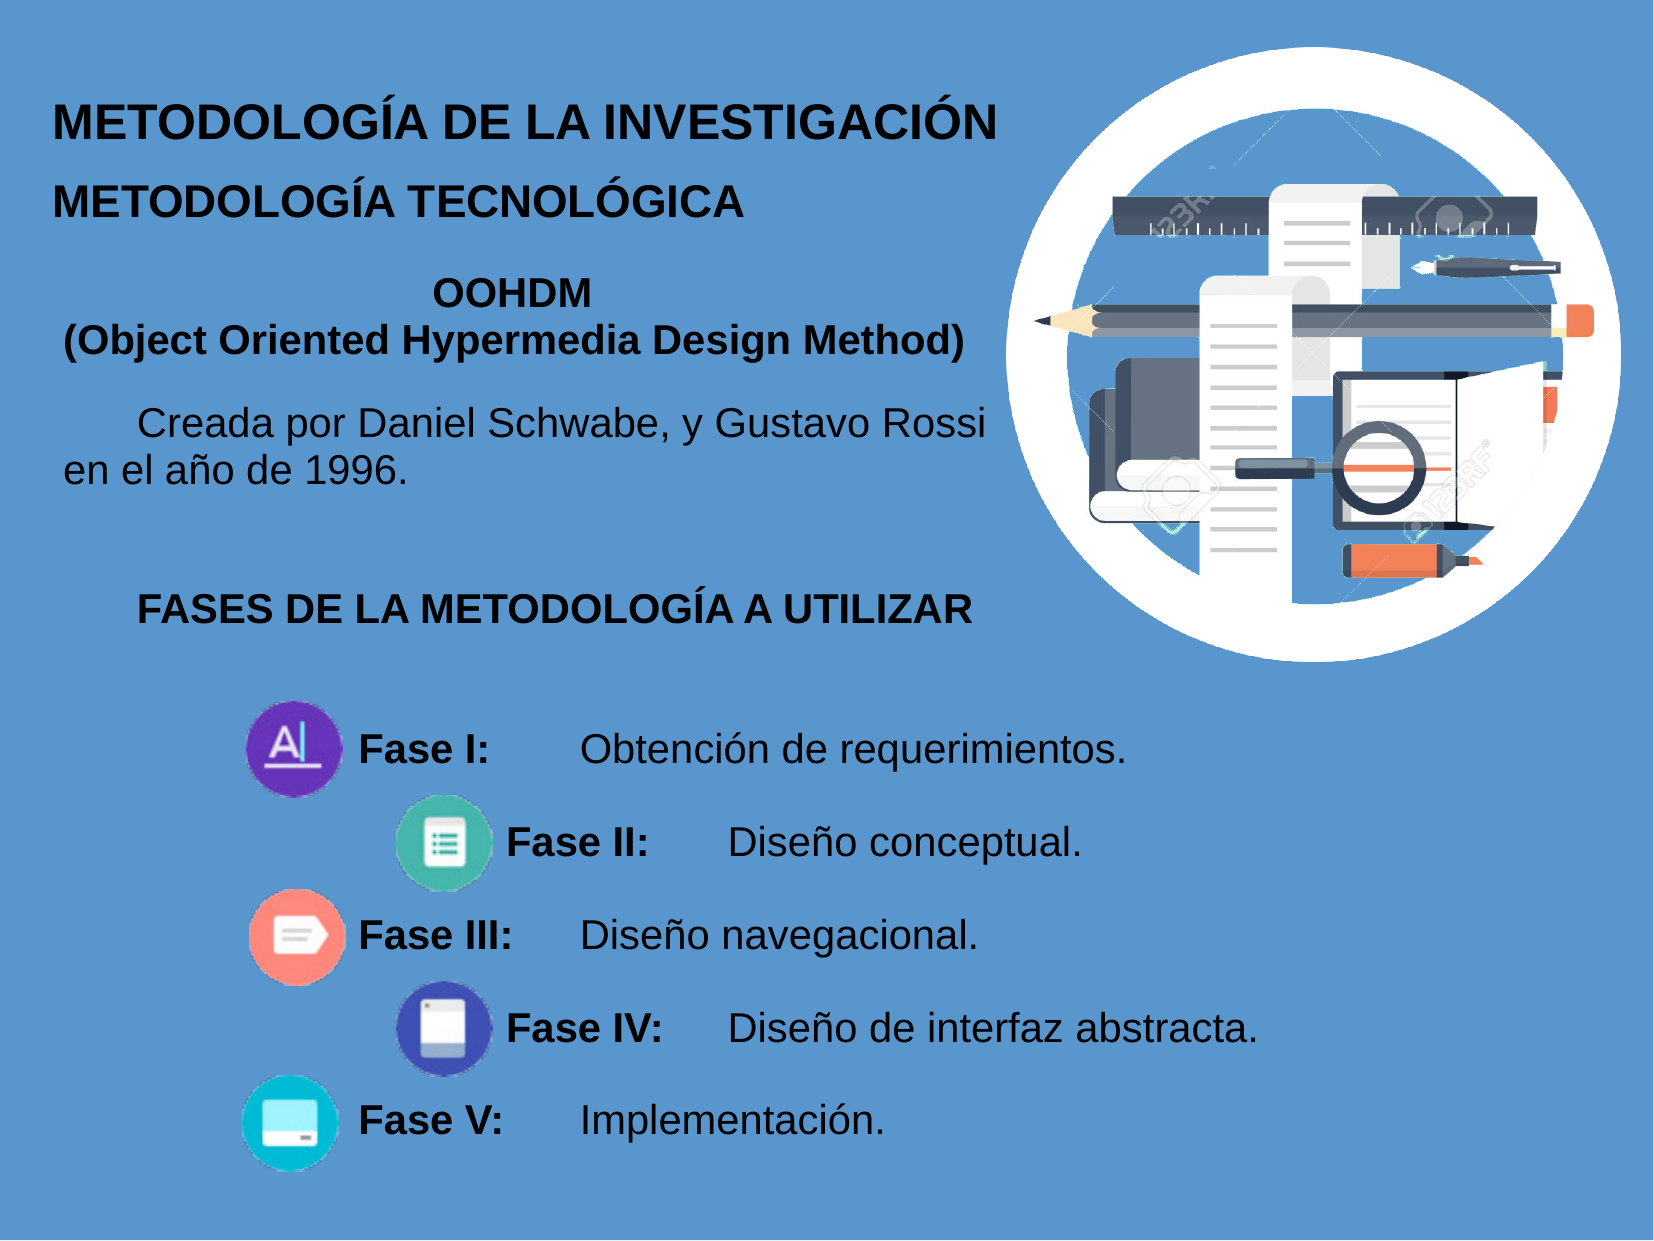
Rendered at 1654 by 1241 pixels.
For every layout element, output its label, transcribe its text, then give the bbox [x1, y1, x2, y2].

picture [242, 1075, 339, 1172]
text_box OOHDM (Object Oriented Hypermedia Design Method) Creada por Daniel Schwabe, y Gustavo Rossi en el año de 1996. FASES DE LA METODOLOGÍA A UTILIZAR Fase I: Obtención de requerimientos. Fase II: Diseño conceptual. Fase III: Diseño navegacional. Fase IV: Diseño de interfaz abstracta. Fase V: Implementación. [48, 262, 1525, 1193]
picture [396, 981, 493, 1077]
picture [249, 889, 346, 986]
text_box [0, 0, 1654, 1241]
text_box METODOLOGÍA DE LA INVESTIGACIÓN METODOLOGÍA TECNOLÓGICA [38, 59, 1006, 214]
picture [246, 701, 343, 798]
picture [396, 795, 493, 892]
picture [1006, 47, 1621, 662]
